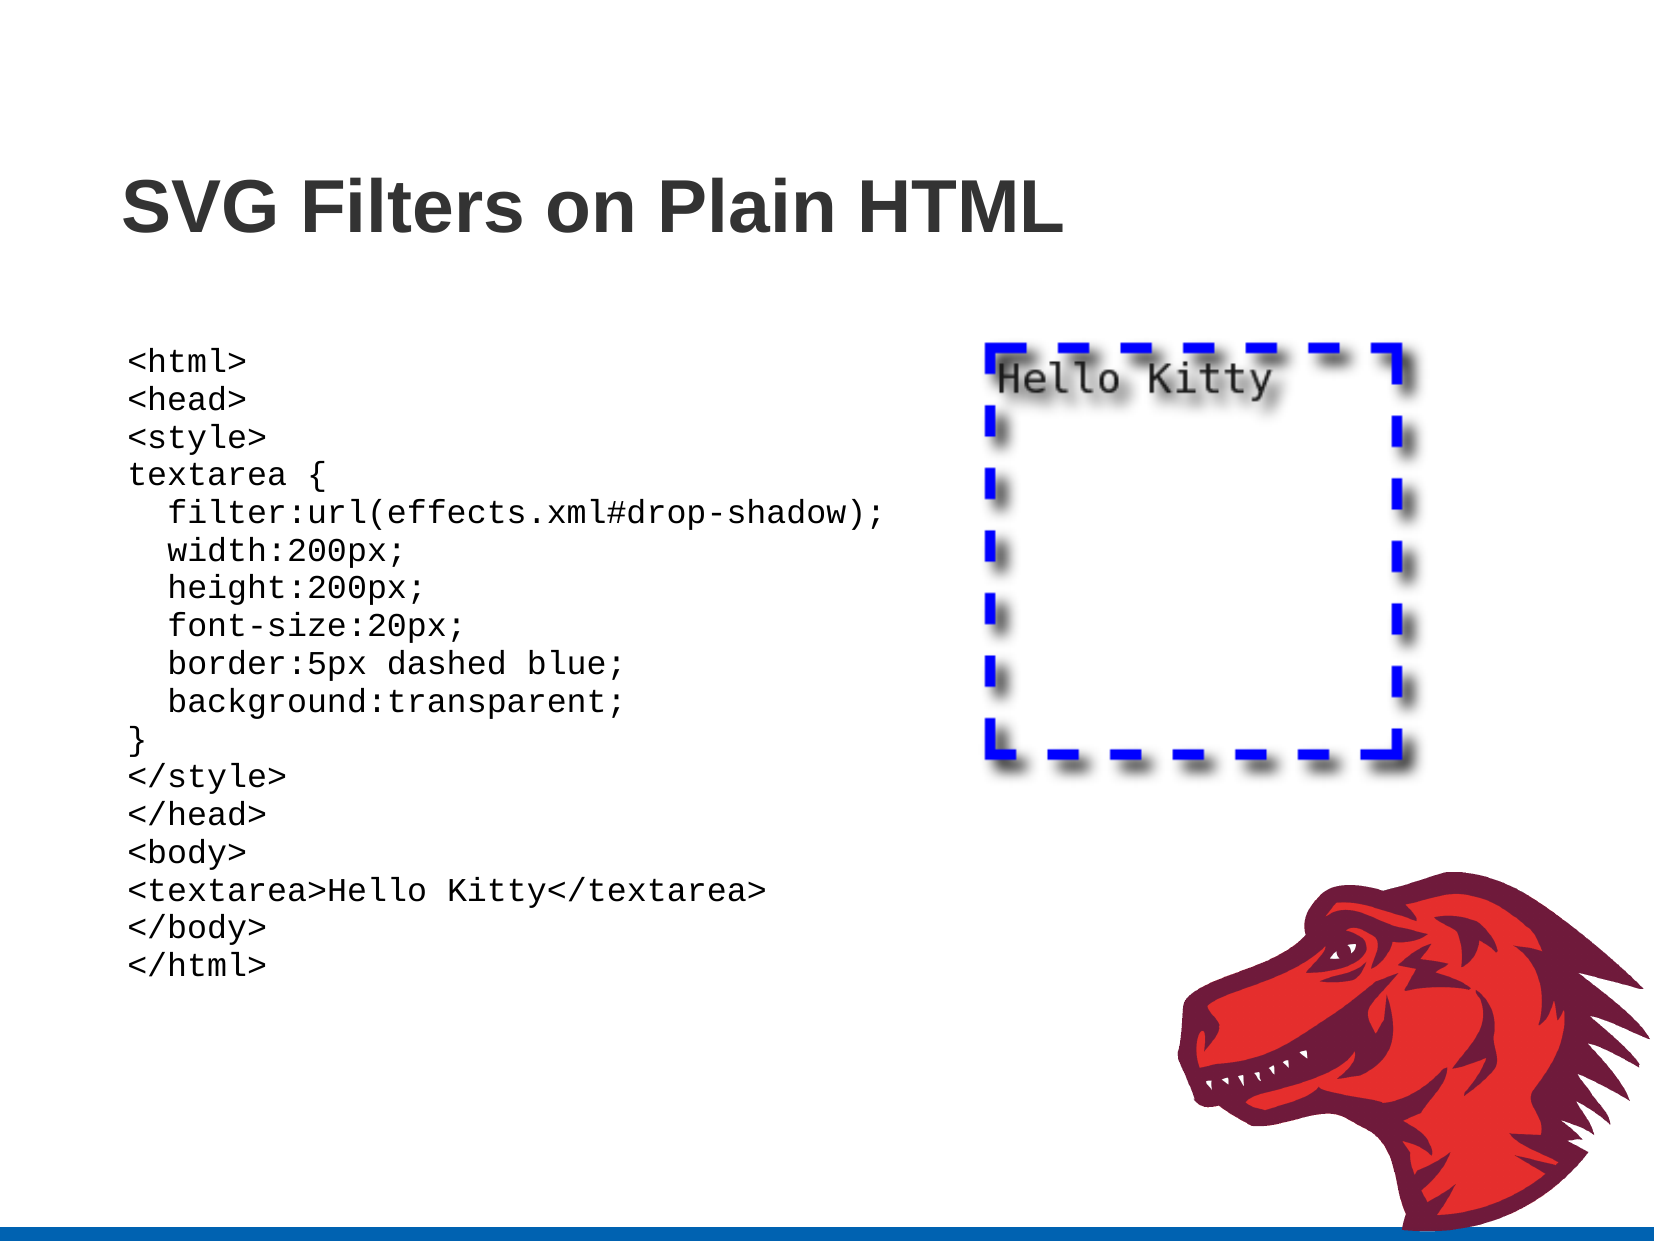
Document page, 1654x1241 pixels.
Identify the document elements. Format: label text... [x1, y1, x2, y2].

picture [1171, 872, 1654, 1241]
title SVG Filters on Plain HTML [121, 102, 1534, 310]
text_box <html> <head> <style> textarea { filter:url(effects.xml#drop-shadow); width:200px; height:200px; font-size:20px; border:5px dashed blue; background:transparent; } </style> </head> <body> <textarea>Hello Kitty</textarea> </body> </html> [112, 337, 903, 1032]
picture [975, 337, 1434, 802]
